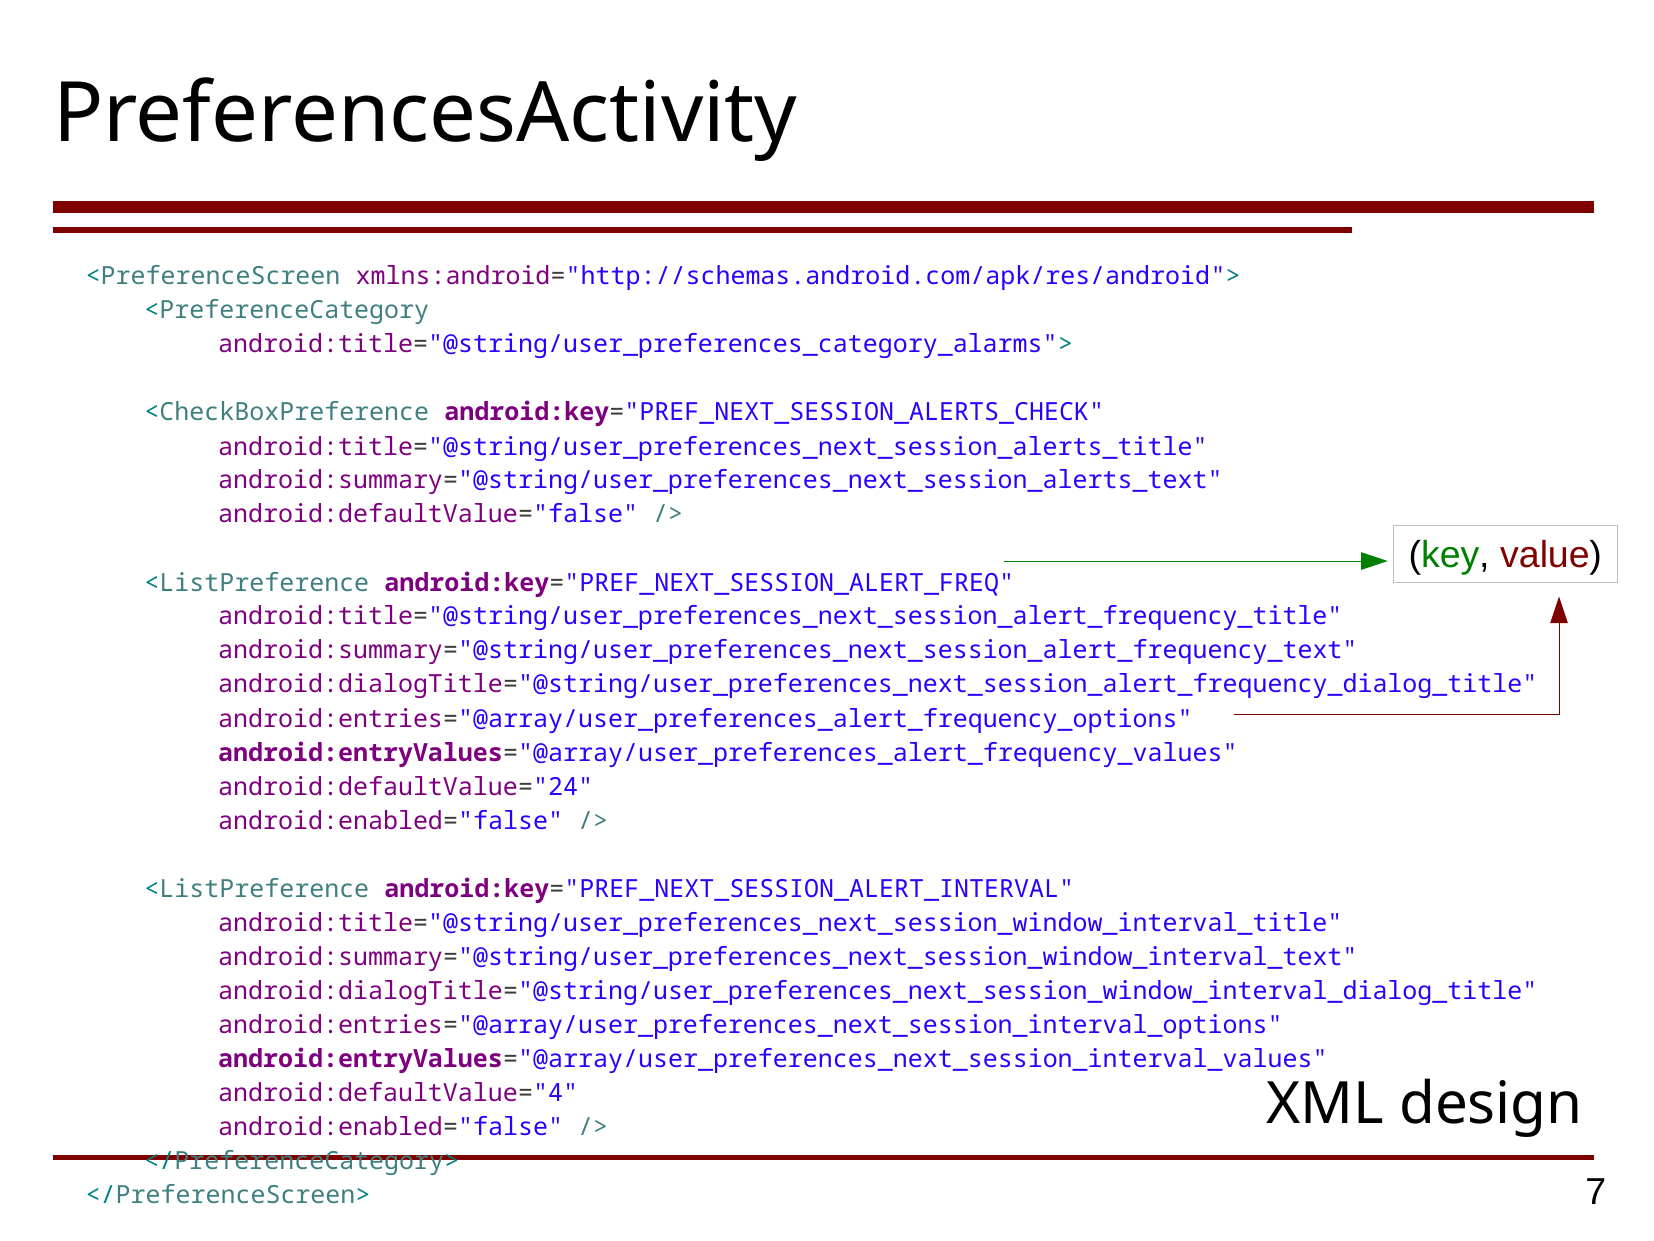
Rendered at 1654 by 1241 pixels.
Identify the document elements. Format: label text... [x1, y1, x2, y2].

text_box <PreferenceScreen xmlns:android="http://schemas.android.com/apk/res/android"> <PreferenceCategory android:title="@string/user_preferences_category_alarms"> <CheckBoxPreference android:key="PREF_NEXT_SESSION_ALERTS_CHECK" android:title="@string/user_preferences_next_session_alerts_title" android:summary="@string/user_preferences_next_session_alerts_text" android:defaultValue="false" /> <ListPreference android:key="PREF_NEXT_SESSION_ALERT_FREQ" android:title="@string/user_preferences_next_session_alert_frequency_title" android:summary="@string/user_preferences_next_session_alert_frequency_text" android:dialogTitle="@string/user_preferences_next_session_alert_frequency_dialog_title" android:entries="@array/user_preferences_alert_frequency_options" android:entryValues="@array/user_preferences_alert_frequency_values" android:defaultValue="24" android:enabled="false" /> <ListPreference android:key="PREF_NEXT_SESSION_ALERT_INTERVAL" android:title="@string/user_preferences_next_session_window_interval_title" android:summary="@string/user_preferences_next_session_window_interval_text" android:dialogTitle="@string/user_preferences_next_session_window_interval_dialog_title" android:entries="@array/user_preferences_next_session_interval_options" android:entryValues="@array/user_preferences_next_session_interval_values" android:defaultValue="4" android:enabled="false" /> </PreferenceCategory> </PreferenceScreen> [55, 216, 1553, 1169]
text_box XML design [1251, 1053, 1590, 1147]
subtitle PreferencesActivity [53, 48, 1542, 172]
text_box <número> [35, 1163, 1654, 1221]
text_box (key, value) [1393, 525, 1618, 583]
